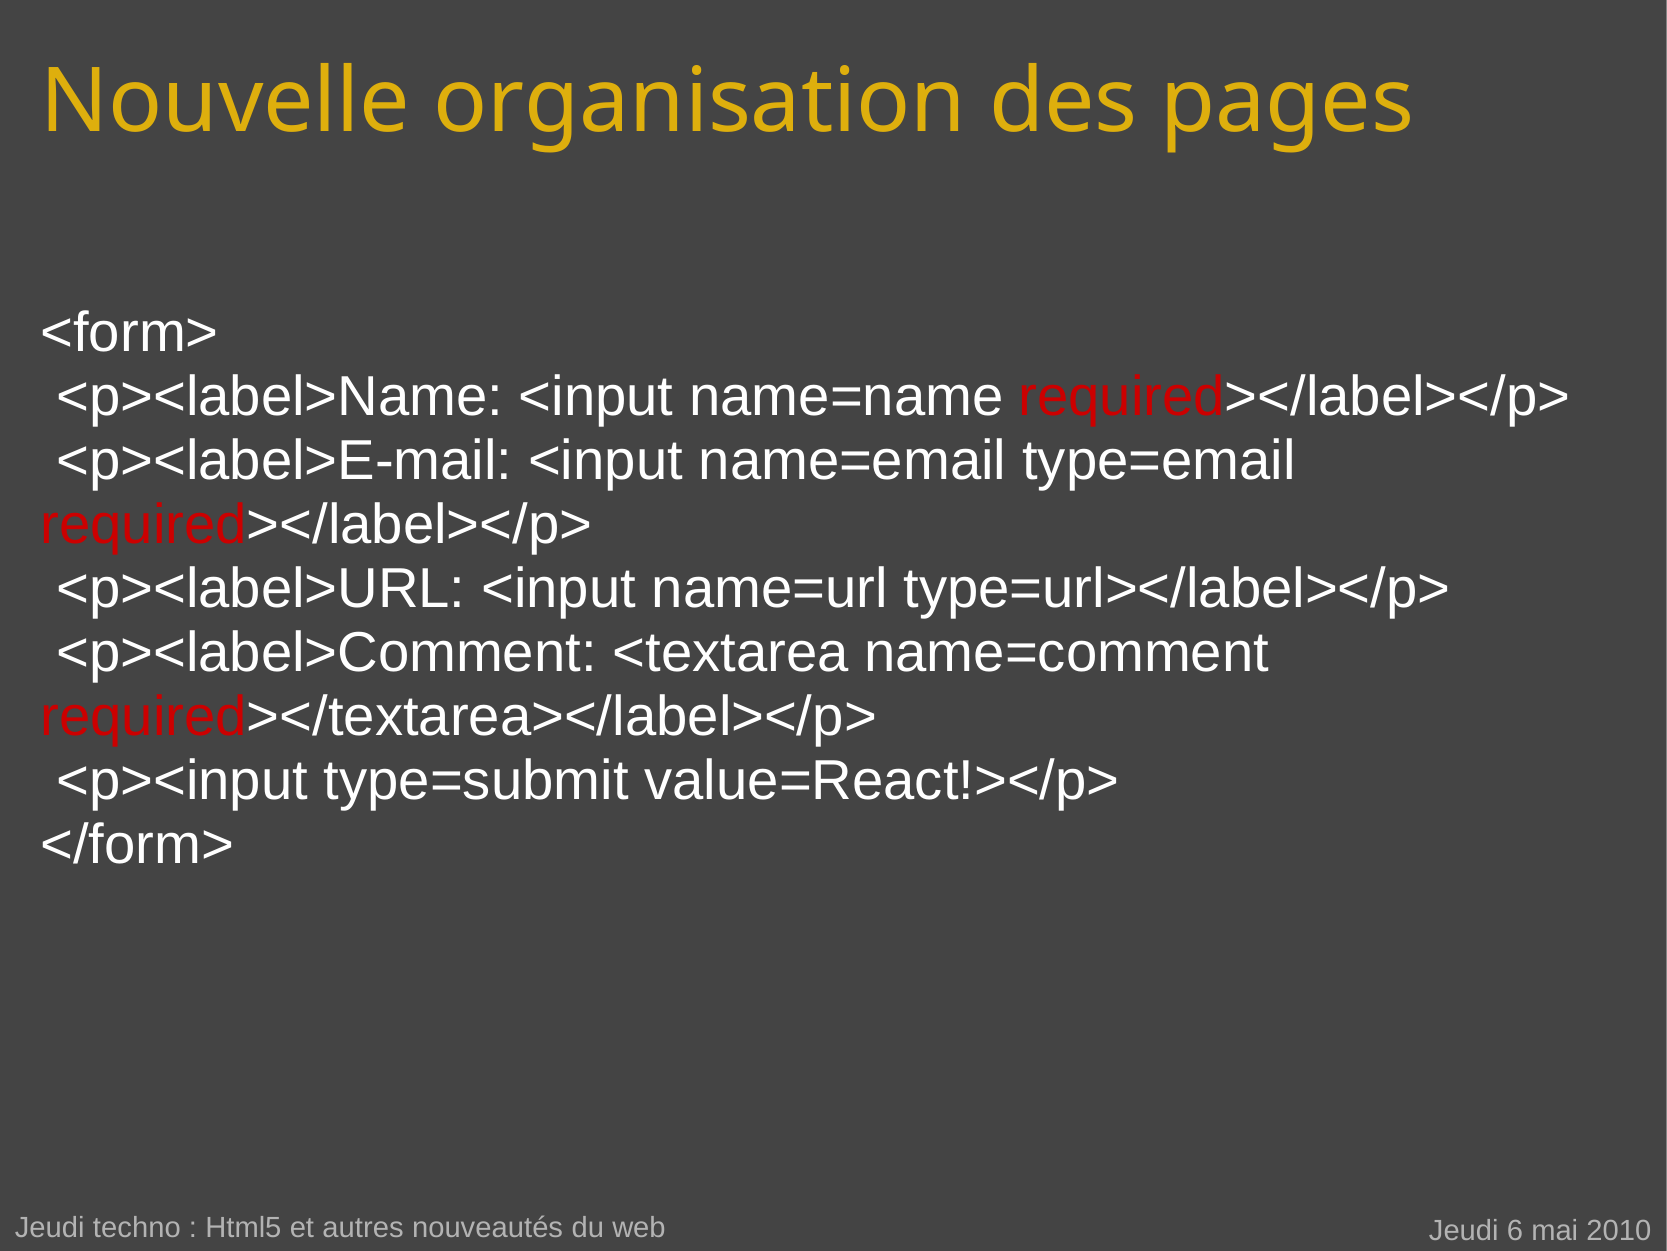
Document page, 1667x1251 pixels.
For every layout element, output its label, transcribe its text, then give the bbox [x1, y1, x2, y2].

list <form> <p><label>Name: <input name=name required></label></p> <p><label>E-mail: <input name=email type=email required></label></p> <p><label>URL: <input name=url type=url></label></p> <p><label>Comment: <textarea name=comment required></textarea></label></p> <p><input type=submit value=React!></p> </form> [40, 300, 1627, 1201]
picture [0, 0, 1667, 1251]
title Nouvelle organisation des pages [40, 50, 1627, 201]
